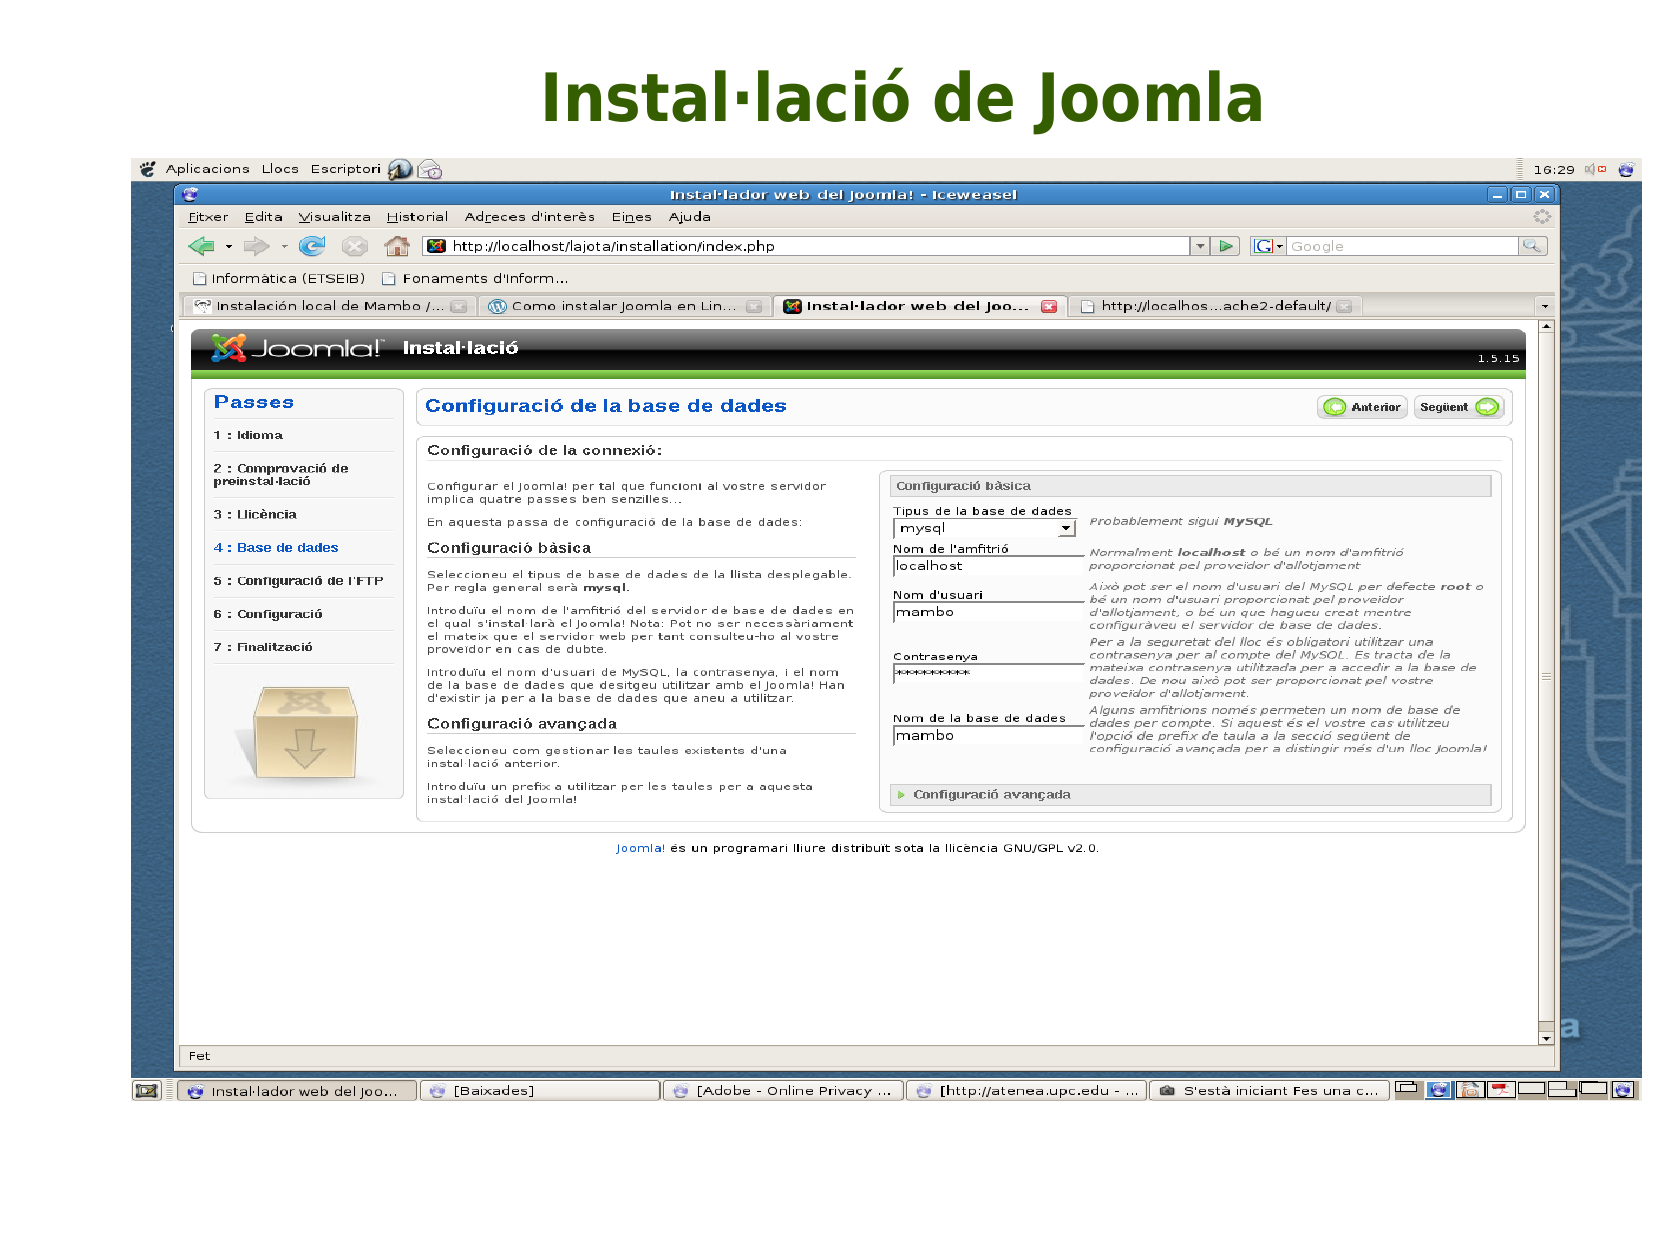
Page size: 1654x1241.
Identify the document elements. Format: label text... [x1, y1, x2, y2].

picture [131, 158, 1642, 1101]
title Instal·lació de Joomla [159, 49, 1648, 148]
